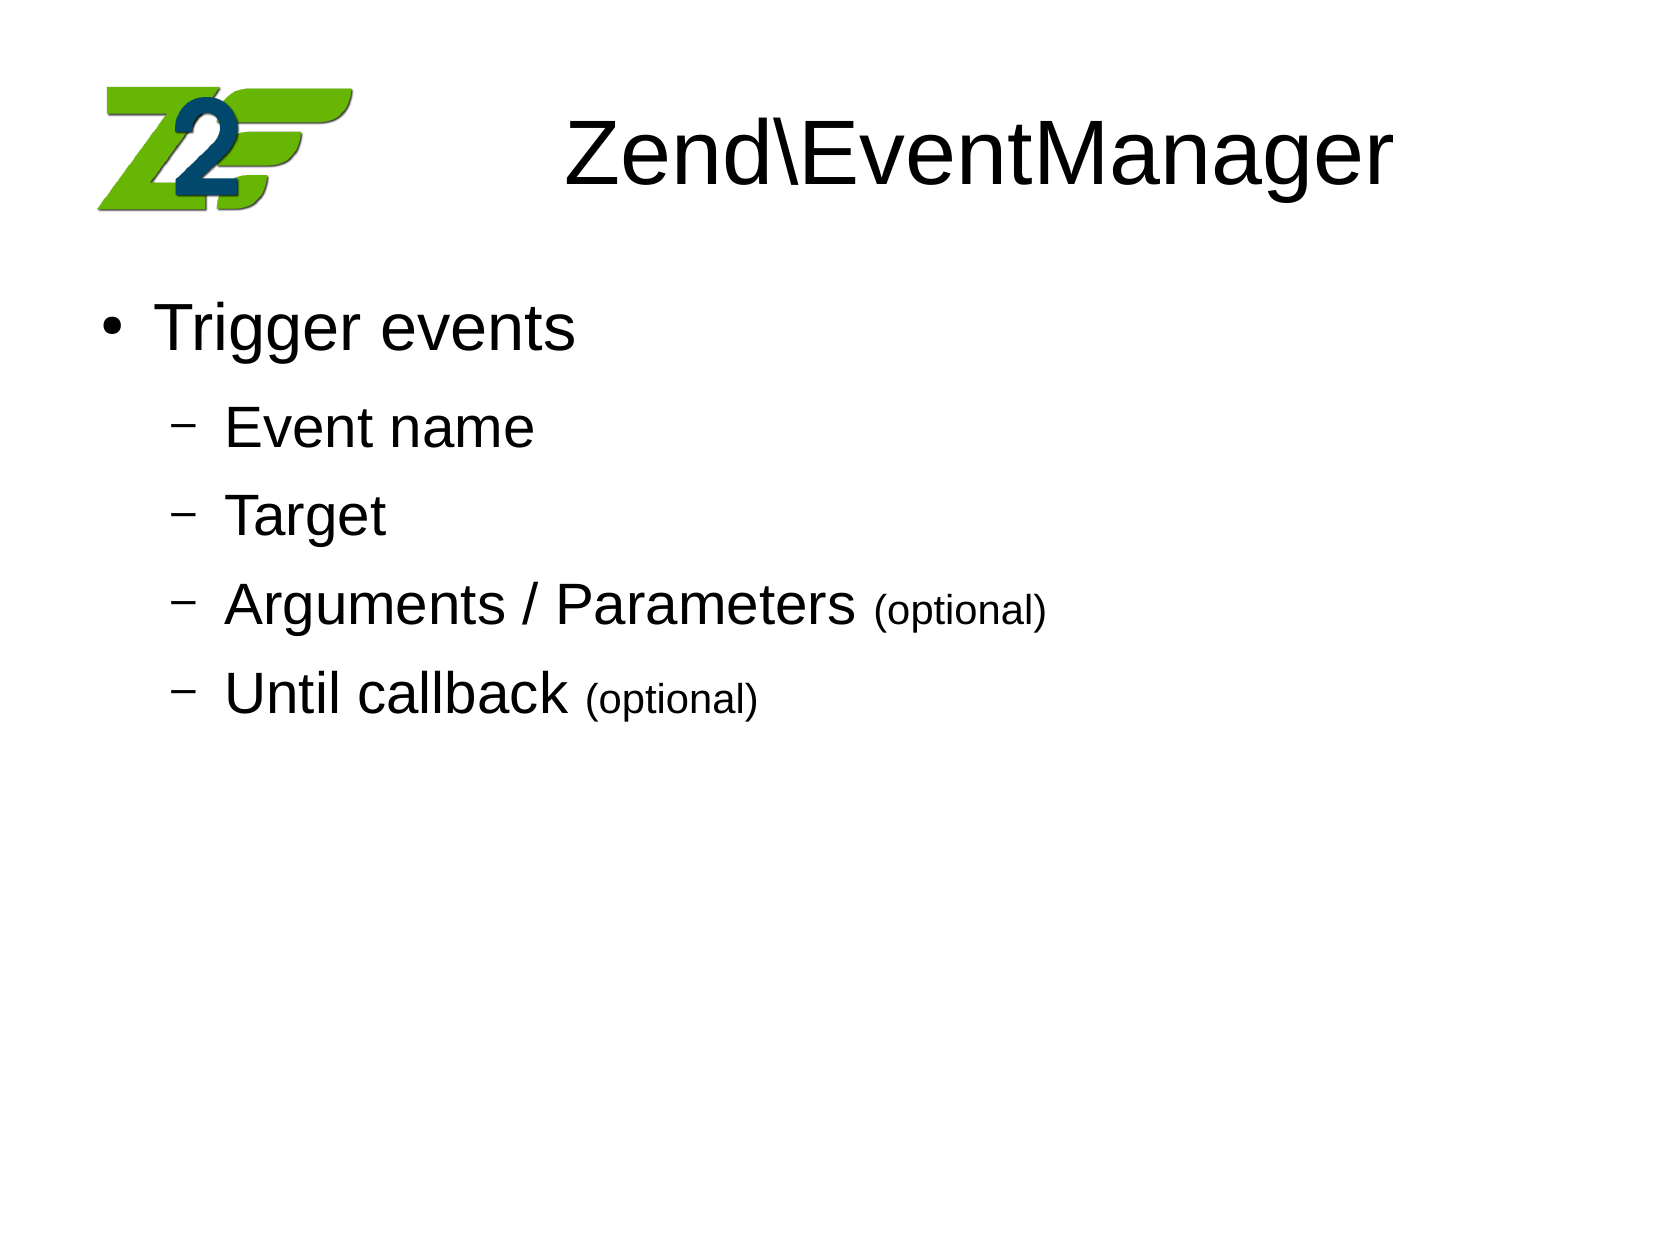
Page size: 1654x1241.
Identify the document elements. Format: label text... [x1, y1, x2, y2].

title Zend\EventManager [389, 49, 1571, 257]
list Trigger events Event name Target Arguments / Parameters (optional) Until callback (optional) [82, 290, 1538, 1010]
picture [94, 82, 355, 213]
